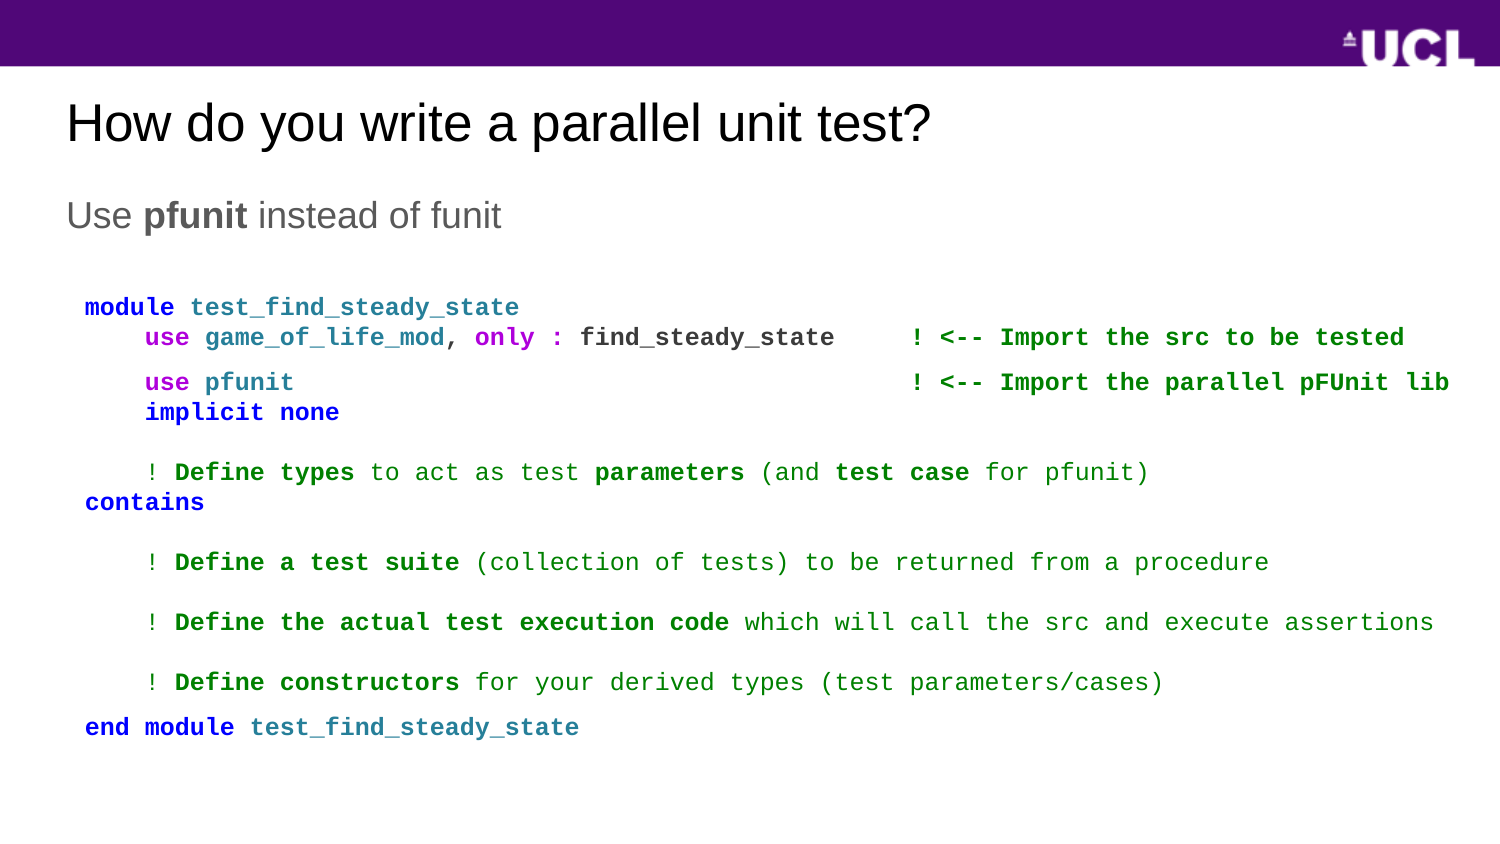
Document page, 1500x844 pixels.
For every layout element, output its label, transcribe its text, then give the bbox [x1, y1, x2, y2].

list Use pfunit instead of funit [51, 168, 1473, 256]
title How do you write a parallel unit test? [51, 72, 1449, 167]
text_box module test_find_steady_state use game_of_life_mod, only : find_steady_state ! <-- Import the src to be tested use pfunit ! <-- Import the parallel pFUnit lib implicit none ! Define types to act as test parameters (and test case for pfunit) contains ! Define a test suite (collection of tests) to be returned from a procedure ! Define the actual test execution code which will call the src and execute assertions ! Define constructors for your derived types (test parameters/cases) end module test_find_steady_state [69, 255, 1479, 776]
picture [0, 0, 1500, 844]
